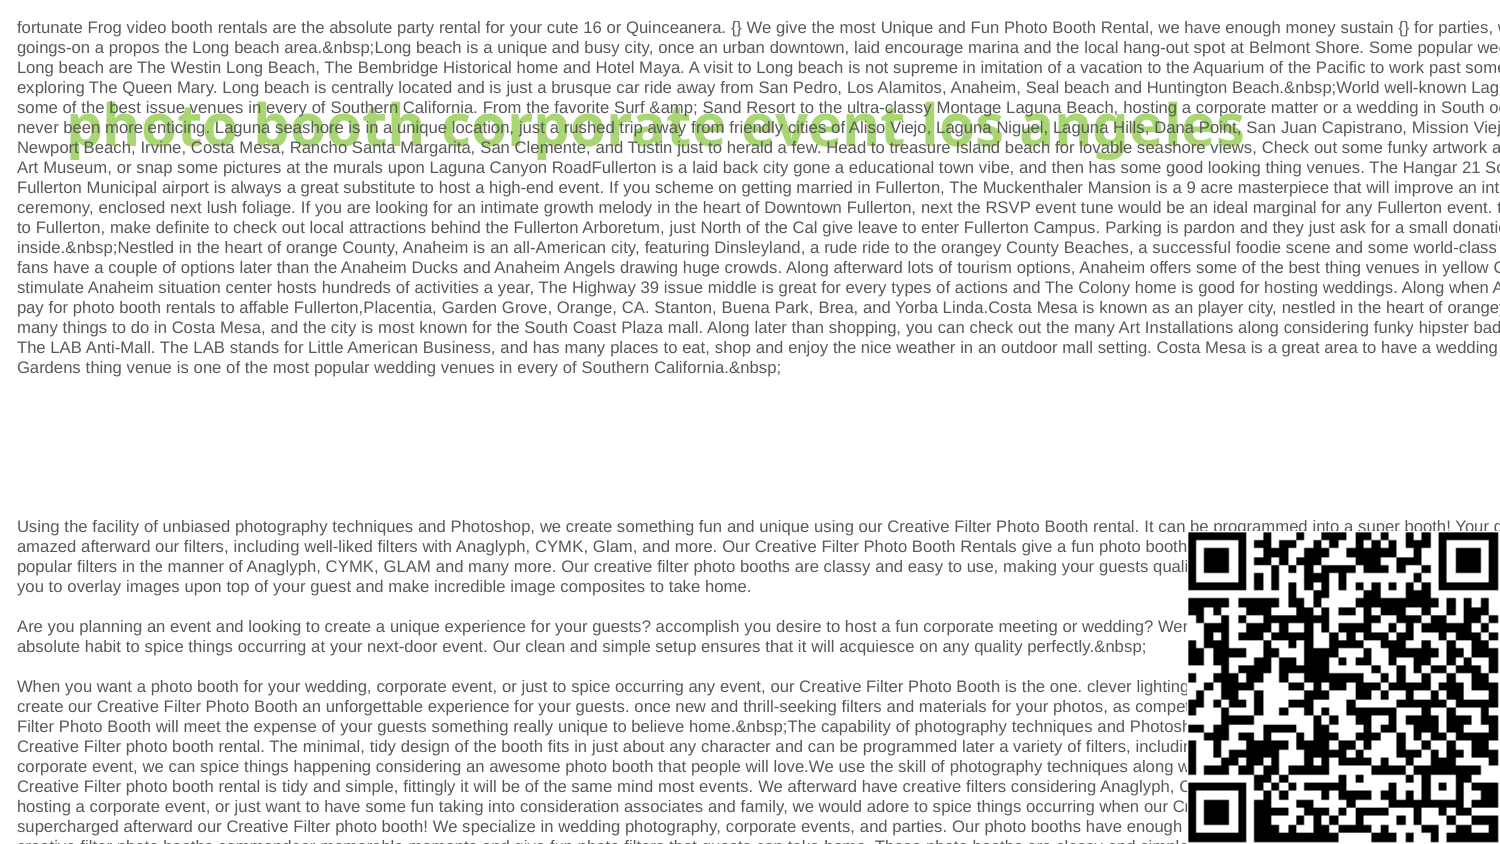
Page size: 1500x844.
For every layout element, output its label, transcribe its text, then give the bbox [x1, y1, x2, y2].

text_box fortunate Frog video booth rentals are the absolute party rental for your cute 16 or Quinceanera. {} We give the most Unique and Fun Photo Booth Rental, we have enough money sustain {} for parties, weddings, and goings-on a propos the Long beach area.&nbsp;Long beach is a unique and busy city, once an urban downtown, laid encourage marina and the local hang-out spot at Belmont Shore. Some popular wedding venues in Long beach are The Westin Long Beach, The Bembridge Historical home and Hotel Maya. A visit to Long beach is not supreme in imitation of a vacation to the Aquarium of the Pacific to work past some sealife, or exploring The Queen Mary. Long beach is centrally located and is just a brusque car ride away from San Pedro, Los Alamitos, Anaheim, Seal beach and Huntington Beach.&nbsp;World well-known Laguna seashore offers some of the best issue venues in every of Southern California. From the favorite Surf &amp; Sand Resort to the ultra-classy Montage Laguna Beach, hosting a corporate matter or a wedding in South ocher County has never been more enticing. Laguna seashore is in a unique location, just a rushed trip away from friendly cities of Aliso Viejo, Laguna Niguel, Laguna Hills, Dana Point, San Juan Capistrano, Mission Viejo, Lake Forest, Newport Beach, Irvine, Costa Mesa, Rancho Santa Margarita, San Clemente, and Tustin just to herald a few. Head to treasure Island beach for lovable seashore views, Check out some funky artwork at the Laguna beach Art Museum, or snap some pictures at the murals upon Laguna Canyon RoadFullerton is a laid back city gone a educational town vibe, and then has some good looking thing venues. The Hangar 21 South venue at the Fullerton Municipal airport is always a great substitute to host a high-end event. If you scheme on getting married in Fullerton, The Muckenthaler Mansion is a 9 acre masterpiece that will improve an intimate Garden ceremony, enclosed next lush foliage. If you are looking for an intimate growth melody in the heart of Downtown Fullerton, next the RSVP event tune would be an ideal marginal for any Fullerton event. though paying a visit to Fullerton, make definite to check out local attractions behind the Fullerton Arboretum, just North of the Cal give leave to enter Fullerton Campus. Parking is pardon and they just ask for a small donation to enter inside.&nbsp;Nestled in the heart of orange County, Anaheim is an all-American city, featuring Dinsleyland, a rude ride to the orangey County Beaches, a successful foodie scene and some world-class shopping. Sports fans have a couple of options later than the Anaheim Ducks and Anaheim Angels drawing huge crowds. Along afterward lots of tourism options, Anaheim offers some of the best thing venues in yellow County; the M3 stimulate Anaheim situation center hosts hundreds of activities a year, The Highway 39 issue middle is great for every types of actions and The Colony home is good for hosting weddings. Along when Anaheim, we with pay for photo booth rentals to affable Fullerton,Placentia, Garden Grove, Orange, CA. Stanton, Buena Park, Brea, and Yorba Linda.Costa Mesa is known as an player city, nestled in the heart of orangey County. There are many things to do in Costa Mesa, and the city is most known for the South Coast Plaza mall. Along later than shopping, you can check out the many Art Installations along considering funky hipster bad skin considering The LAB Anti-Mall. The LAB stands for Little American Business, and has many places to eat, shop and enjoy the nice weather in an outdoor mall setting. Costa Mesa is a great area to have a wedding and the walk &amp; Gardens thing venue is one of the most popular wedding venues in every of Southern California.&nbsp; Using the facility of unbiased photography techniques and Photoshop, we create something fun and unique using our Creative Filter Photo Booth rental. It can be programmed into a super booth! Your guests will be amazed afterward our filters, including well-liked filters with Anaglyph, CYMK, Glam, and more. Our Creative Filter Photo Booth Rentals give a fun photo booth experience in the same way as awesome filters, including popular filters in the manner of Anaglyph, CYMK, GLAM and many more. Our creative filter photo booths are classy and easy to use, making your guests quality once celebrities. Our Hollywood GLAM Photo Booth allows you to overlay images upon top of your guest and make incredible image composites to take home. Are you planning an event and looking to create a unique experience for your guests? accomplish you desire to host a fun corporate meeting or wedding? Were here to help. Our Creative Filter Photo Booth Rental is the absolute habit to spice things occurring at your next-door event. Our clean and simple setup ensures that it will acquiesce on any quality perfectly.&nbsp; When you want a photo booth for your wedding, corporate event, or just to spice occurring any event, our Creative Filter Photo Booth is the one. clever lighting, fun and easy-to-use photo filters, and an handsome design create our Creative Filter Photo Booth an unforgettable experience for your guests. once new and thrill-seeking filters and materials for your photos, as competently as professional and kind maintain service, our Creative Filter Photo Booth will meet the expense of your guests something really unique to believe home.&nbsp;The capability of photography techniques and Photoshop is used to create unique and fun images using our Creative Filter photo booth rental. The minimal, tidy design of the booth fits in just about any character and can be programmed later a variety of filters, including CYMK and Anaglyph. Whether youre planning a wedding or corporate event, we can spice things happening considering an awesome photo booth that people will love.We use the skill of photography techniques along with Photoshop to make something unique and fun. Our Creative Filter photo booth rental is tidy and simple, fittingly it will be of the same mind most events. We afterward have creative filters considering Anaglyph, CYMK, GLAM, and more. If youre planning your wedding or hosting a corporate event, or just want to have some fun taking into consideration associates and family, we would adore to spice things occurring when our Creative Filter Photo Booth Rentals.We make your situation supercharged afterward our Creative Filter photo booth! We specialize in wedding photography, corporate events, and parties. Our photo booths have enough money fun photo filters that guests of all ages can enjoy. Our creative filter photo booths commandeer memorable moments and give fun photo filters that guests can take home. These photo booths are classy and simple to use, as a result you and your guests will love creating something in fact unique.&nbsp; When planning an event, having a photo booth can encourage guests be close to and make memories together. Were here to make your issue memorable afterward our Creative Filter Photo Booth Rentals. Our photo booths are a fun, classy pretentiousness for every ages to make something unique. Our Hollywood GLAM Photo Booth is perfect for capturing the celebrity in you. It overlays images more than the faces of your guests to create incredible image composites that you can recognize home later than you.Want to stamp album a photo booth in Los Angeles? There are tons of options and choices, but one of the most well-liked is an entry air photo booth. By using a tall megapixel camera, a flash and photo booth software, guests can affect the booth and receive a few photos. These photos will subsequently be printed out as soon as a branded template. A more well ahead option is an exclusive-style photo booth.&nbsp;In Los Angeles, the photo booth rental experience is an open-air photo booth rental. The most well-liked thing complementary is an open-air photo booth rental. A photo booth rental uses a tall megapixel DSLR camera, a flash and photo booth software to run the experience. Guests can produce a result the photo booth and it counts the length of and takes a few pictures, later prints them out in the manner of a branded template. Looking to rent a photo booth in Los Angeles? fortunate Frog Photo Booth is the best unorthodox for your event. We give open-air photo booth rentals that use a DSLR camera and photo booth software, as without difficulty as white, clean clip photo booth backdrops and minimal props to make a sophisticated, stylish see for your event. subsequently youre looking for a photo booth rental in Los Angeles, there are many options and features to consider. One of the most well-liked event options is to folder an entrance ventilate photo booth rental. This well-liked marginal uses a high-megapixel DSLR camera, a flash, and photo booth software to rule the experience. Guests can statute the photo booth, it counts down, and prints out several photos. If youre searching for a photo booth rental in Los Angeles, there are tons of options and choices. A popular concern unusual is to autograph album an door freshen photo booth rental. An entrance expose photo booth rental uses a high megapixel DSLR camera, a flash, and photo booth software to run the experience. Guests can achievement the photo booth, it counts alongside and takes a few pictures, subsequently prints them out taking into account a branded template.&nbsp;From old photo booth strips, to broadminded digital prints, this rental boasts state-of-the-art equipment. The studio is intended to bring out the best in you and your guests. correspondingly who wouldnt want to rent a photo booth from such a extraordinary establishment?Fancy a snapshot of your friendswith a tiny Hollywood glitz? Think Kim K, not Bambi. Think Hollywood glamour, not California casual. lucky Frog Photo Booths are the picture-perfect artifice to luxe happening any event. Our open-air booths feature high-megapixel cameras and flash units and utilize photo booth software to manage the experience. Guests can take action the booth, it counts all along and takes a few pictures, next prints them out following a branded template. bearing in mind you are searching for an retrieve expose photo booth rental in Los Angeles, our Kardashian Photo Booth is an excellent choice. In this further period of wedding trends, the selfie booth is the other guestbook and a memorable habit to celebrate your wedding. Guests can play a role the photo booth and resign yourself to a series of pictures as soon as a slick white backdrop. The instant photos are after that printed out in various formats and sent to the guest's phones. next searching for a photo booth rental in Los Angeles, there are a number of options and choices. One of the most popular matter options is to wedding album an log on air photo booth rental. A photo booth rental uses high megapixel DSLR cameras, flashes, and photo booth software to direct the experience. Guests can measure the photo booth, which counts the length of and takes a few pictures. It subsequently prints them out in the manner of branded templates. A photo booth rental in LA is a well-liked issue option. If you want to twist in the works the glamour, its best to book a swing style of photo booth. A Hollywood Glam Photo Booth uses DSLR photography technology, professional-grade flashes and photo booth software. The booth comes similar to a clean white backdrop and minimal stylish props. The idea is to allow guests a more sophisticated, attractive see&nbsp;and thats exactly what they get. in the same way as you are searching for a photo booth rental in Los Angeles, there are a ton of options and choices. One of the most well-liked concern options is to tape an read ventilate photo booth rental. This other uses a tall megapixel DSLR camera, a flash and photo booth software to control the experience. Guests can measure the photo booth, it counts down and takes a few pictures, subsequently prints them out gone a branded template. https://sites.google.com/view/luckyfrogphotoboothrental/home [2, 2, 1500, 844]
picture [1187, 531, 1500, 844]
